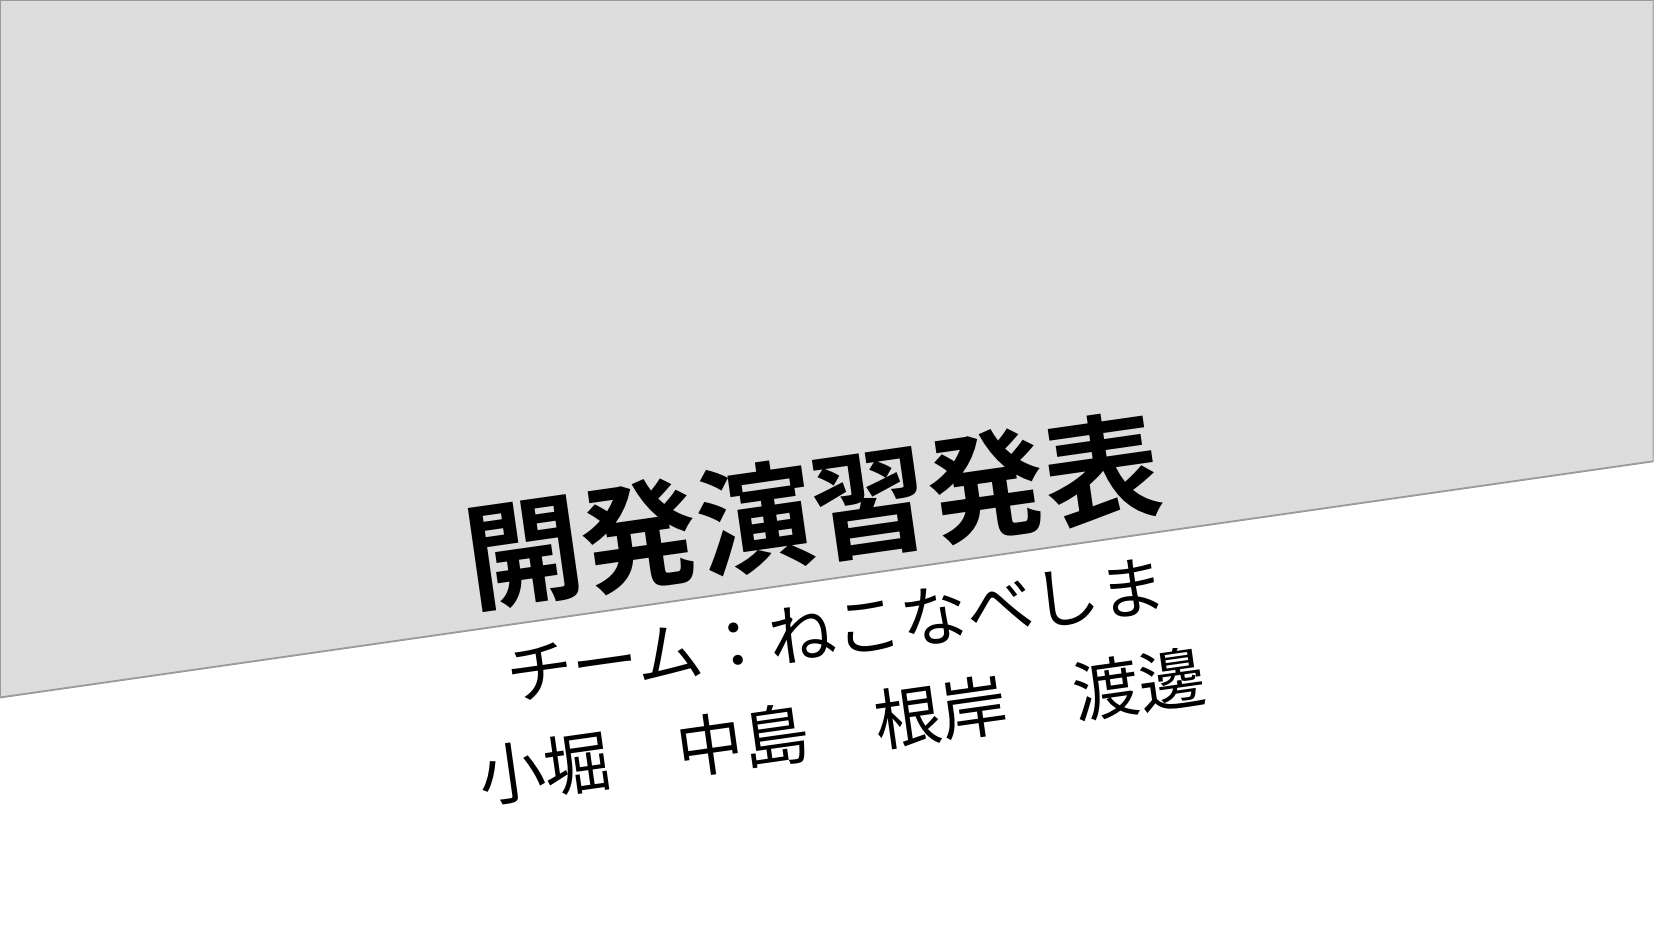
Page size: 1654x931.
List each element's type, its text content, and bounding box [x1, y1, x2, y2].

text_box チーム：ねこなべしま 小堀 中島 根岸 渡邊 [97, 501, 1549, 850]
title 開発演習発表 [62, 268, 1562, 739]
